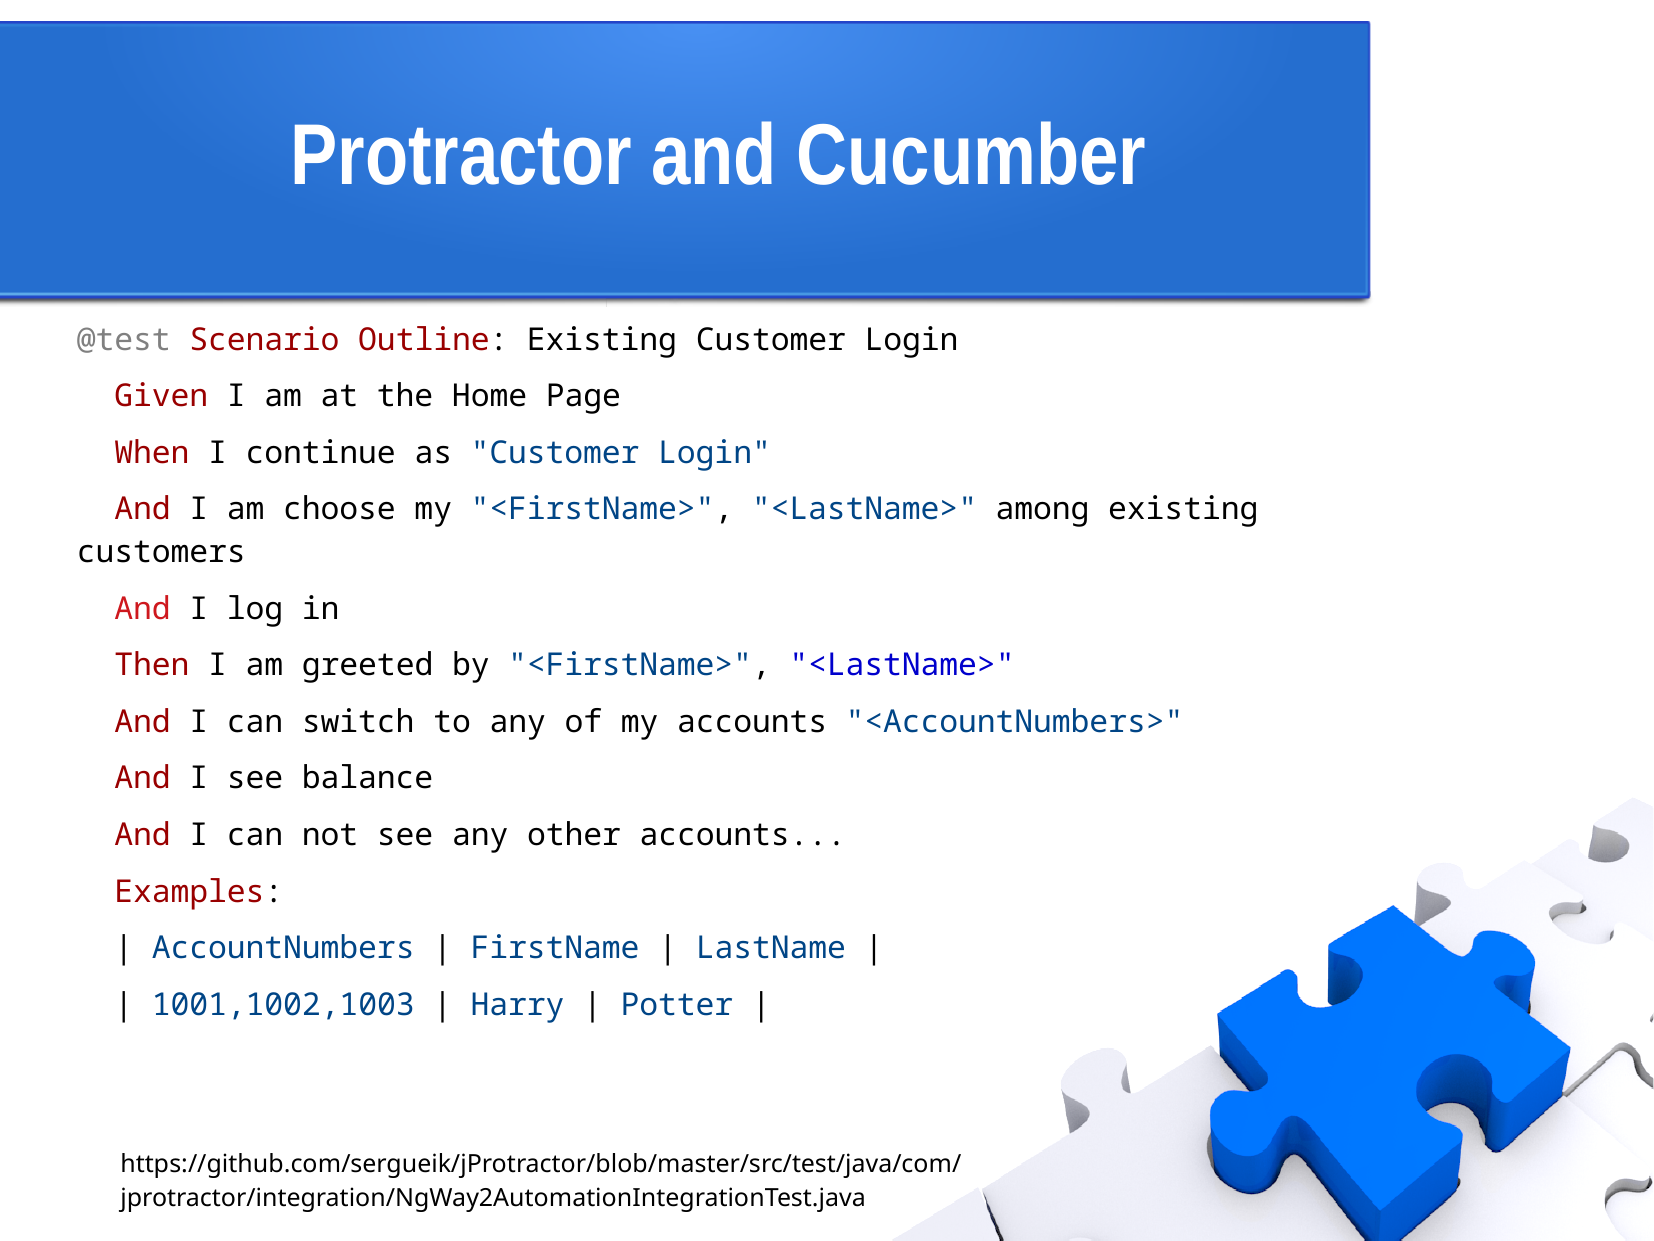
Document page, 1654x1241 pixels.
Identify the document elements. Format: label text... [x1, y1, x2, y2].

picture [872, 655, 1654, 1241]
picture [0, 21, 1375, 307]
text_box https://github.com/sergueik/jProtractor/blob/master/src/test/java/com/jprotractor/integration/NgWay2AutomationIntegrationTest.java [105, 1137, 991, 1241]
list @test Scenario Outline: Existing Customer Login Given I am at the Home Page When I continue as "Customer Login" And I am choose my "<FirstName>", "<LastName>" among existing customers And I log in Then I am greeted by "<FirstName>", "<LastName>" And I can switch to any of my accounts "<AccountNumbers>" And I see balance And I can not see any other accounts... Examples: | AccountNumbers | FirstName | LastName | | 1001,1002,1003 | Harry | Potter | [76, 316, 1312, 1036]
title Protractor and Cucumber [82, 49, 1356, 257]
